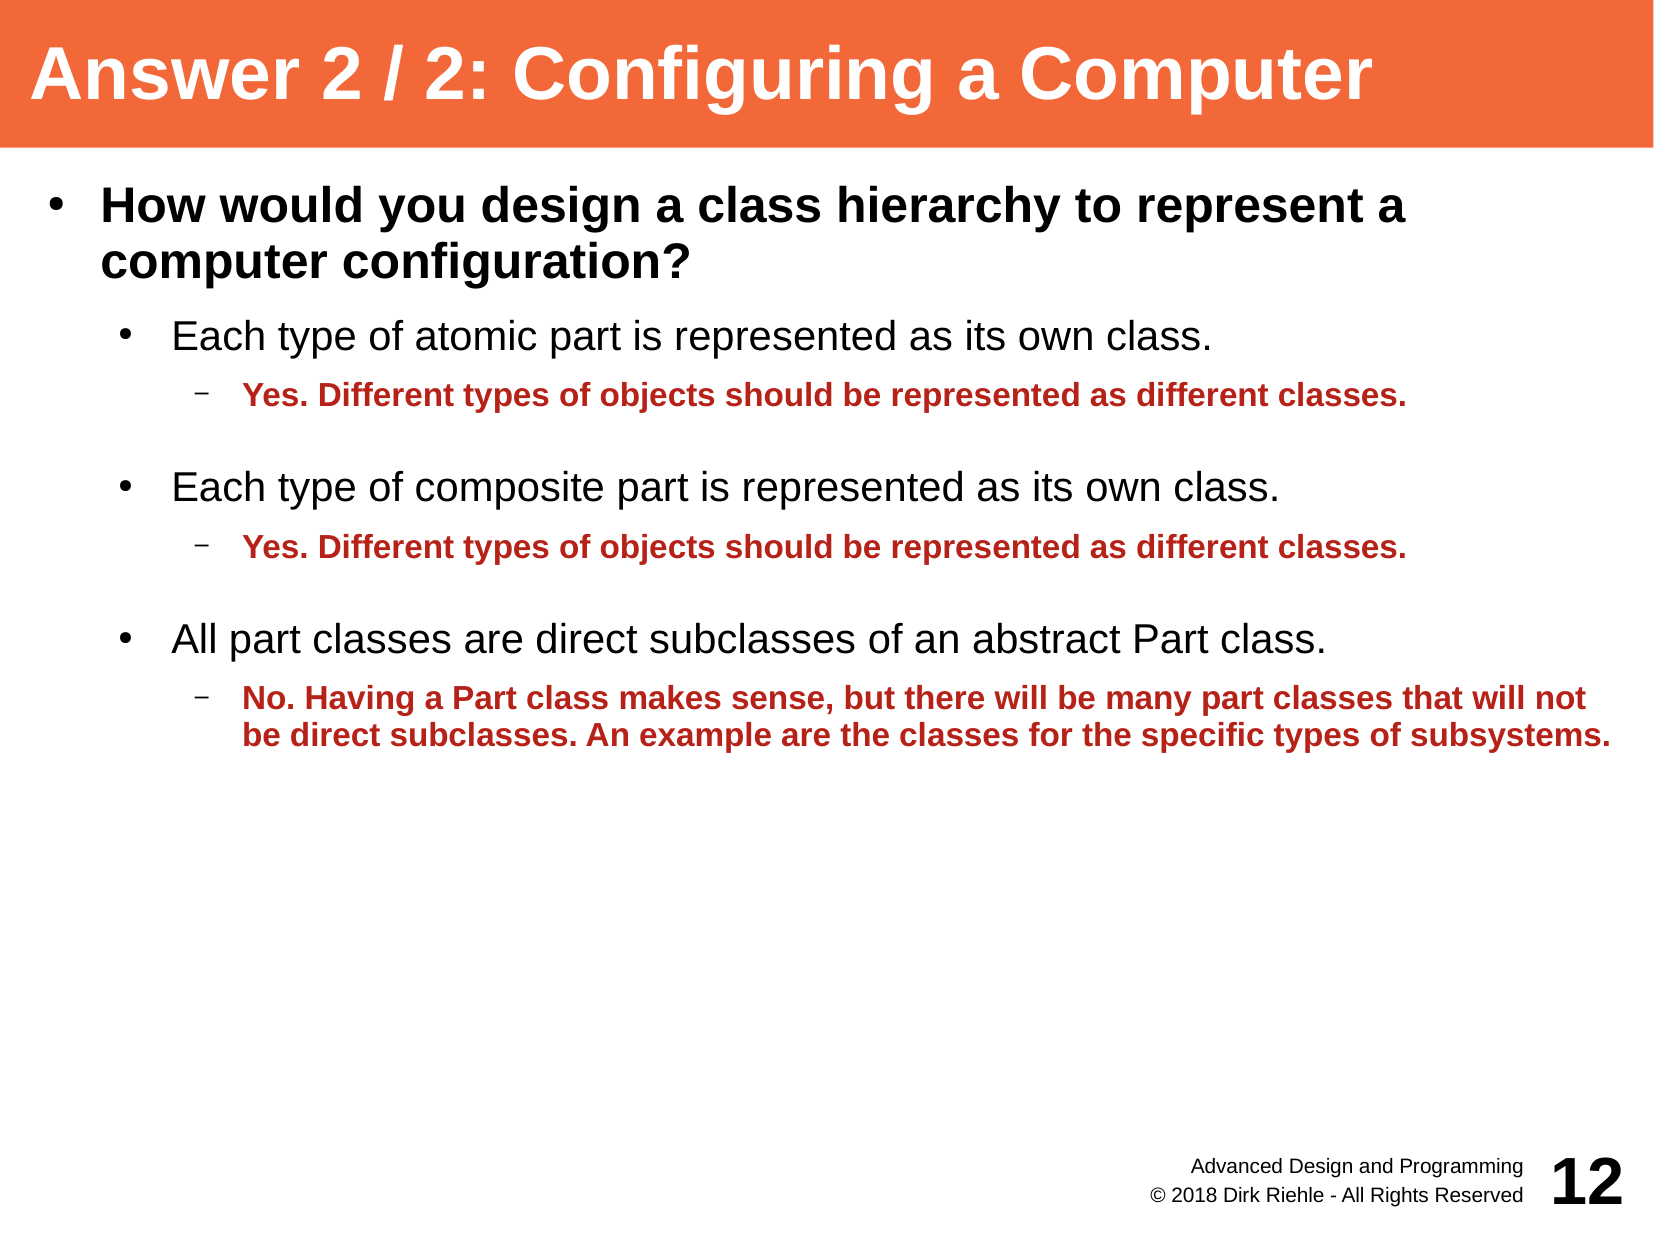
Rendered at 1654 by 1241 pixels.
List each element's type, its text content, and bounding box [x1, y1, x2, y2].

list How would you design a class hierarchy to represent a computer configuration? Each type of atomic part is represented as its own class. Yes. Different types of objects should be represented as different classes. Each type of composite part is represented as its own class. Yes. Different types of objects should be represented as different classes. All part classes are direct subclasses of an abstract Part class. No. Having a Part class makes sense, but there will be many part classes that will not be direct subclasses. An example are the classes for the specific types of subsystems. [29, 177, 1625, 1063]
title Answer 2 / 2: Configuring a Computer [0, 0, 1654, 148]
